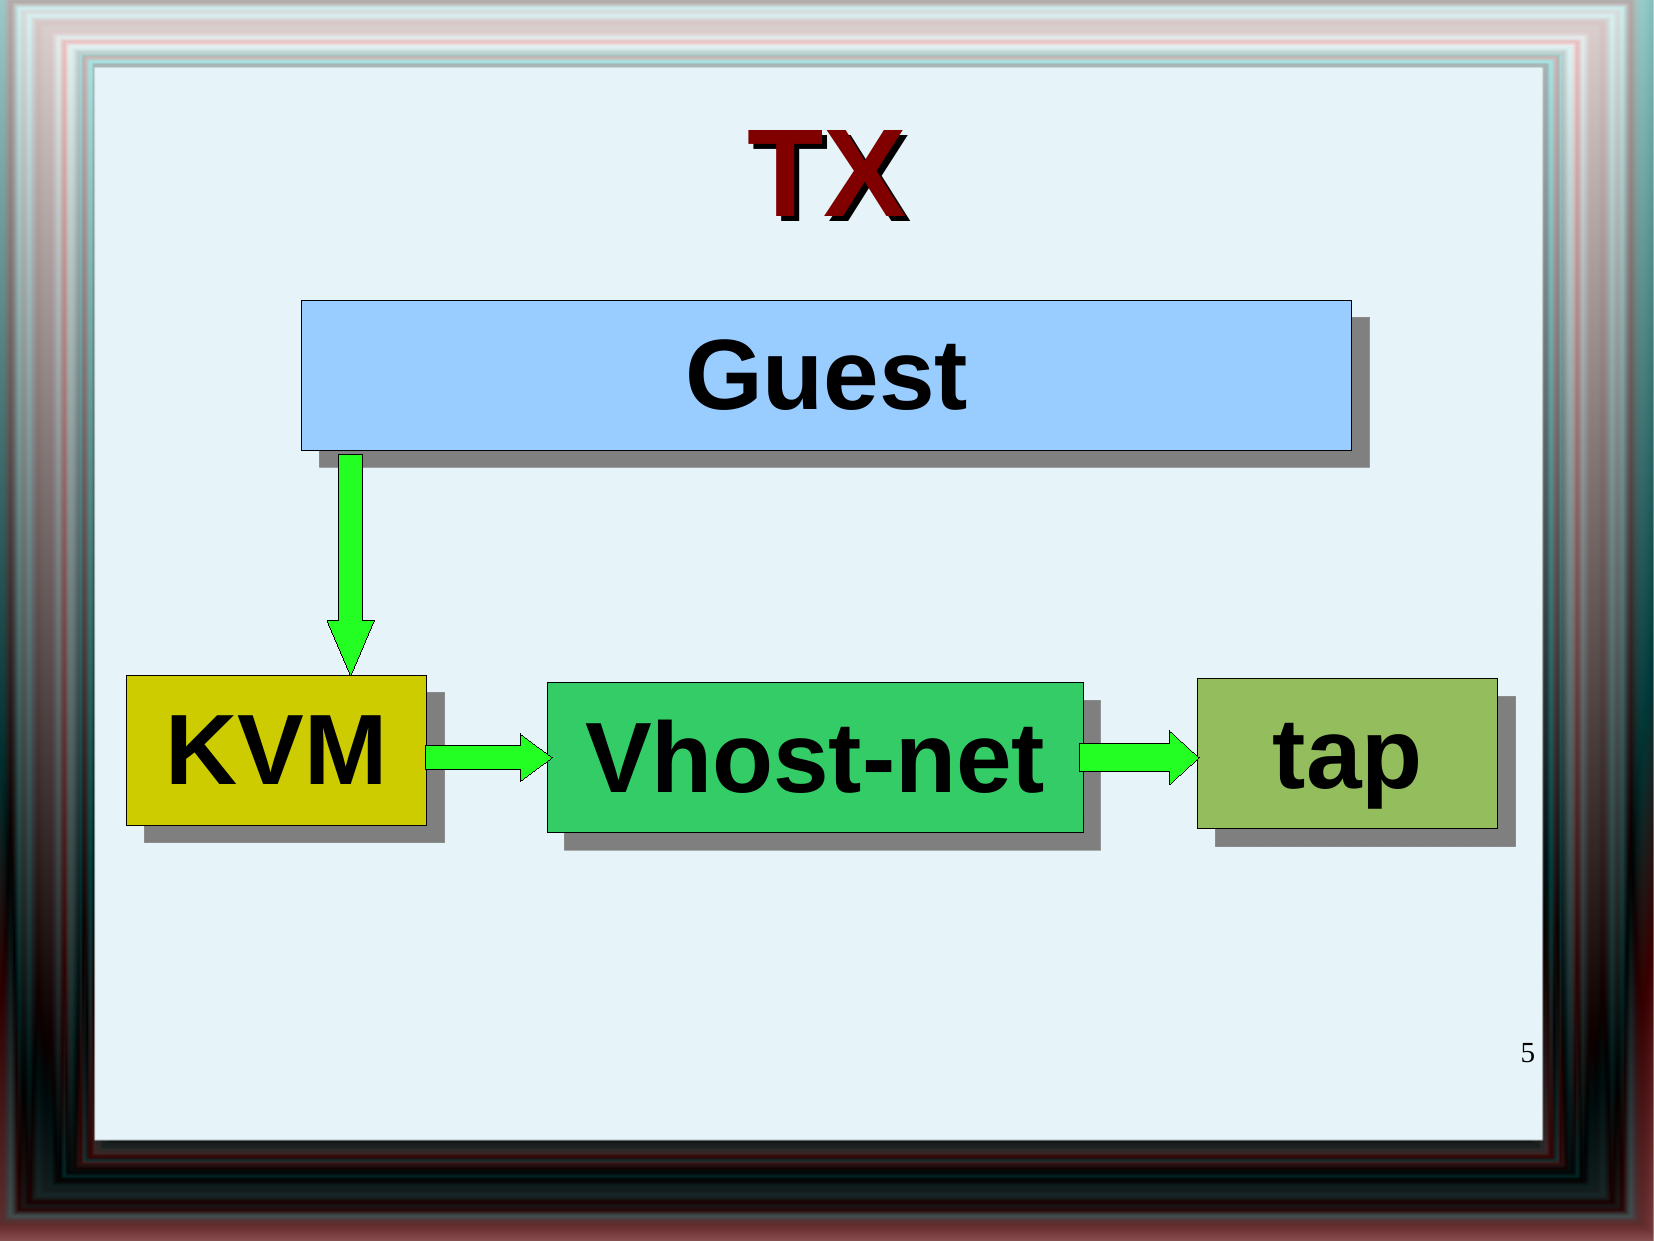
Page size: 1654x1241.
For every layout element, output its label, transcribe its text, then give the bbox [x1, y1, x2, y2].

picture [0, 0, 1654, 1241]
text_box tap [1197, 678, 1498, 829]
text_box Vhost-net [547, 682, 1084, 833]
title TX [118, 88, 1536, 257]
text_box [425, 733, 553, 782]
text_box Guest [301, 300, 1352, 451]
text_box [327, 454, 375, 676]
text_box KVM [126, 675, 427, 826]
text_box [1079, 730, 1200, 785]
